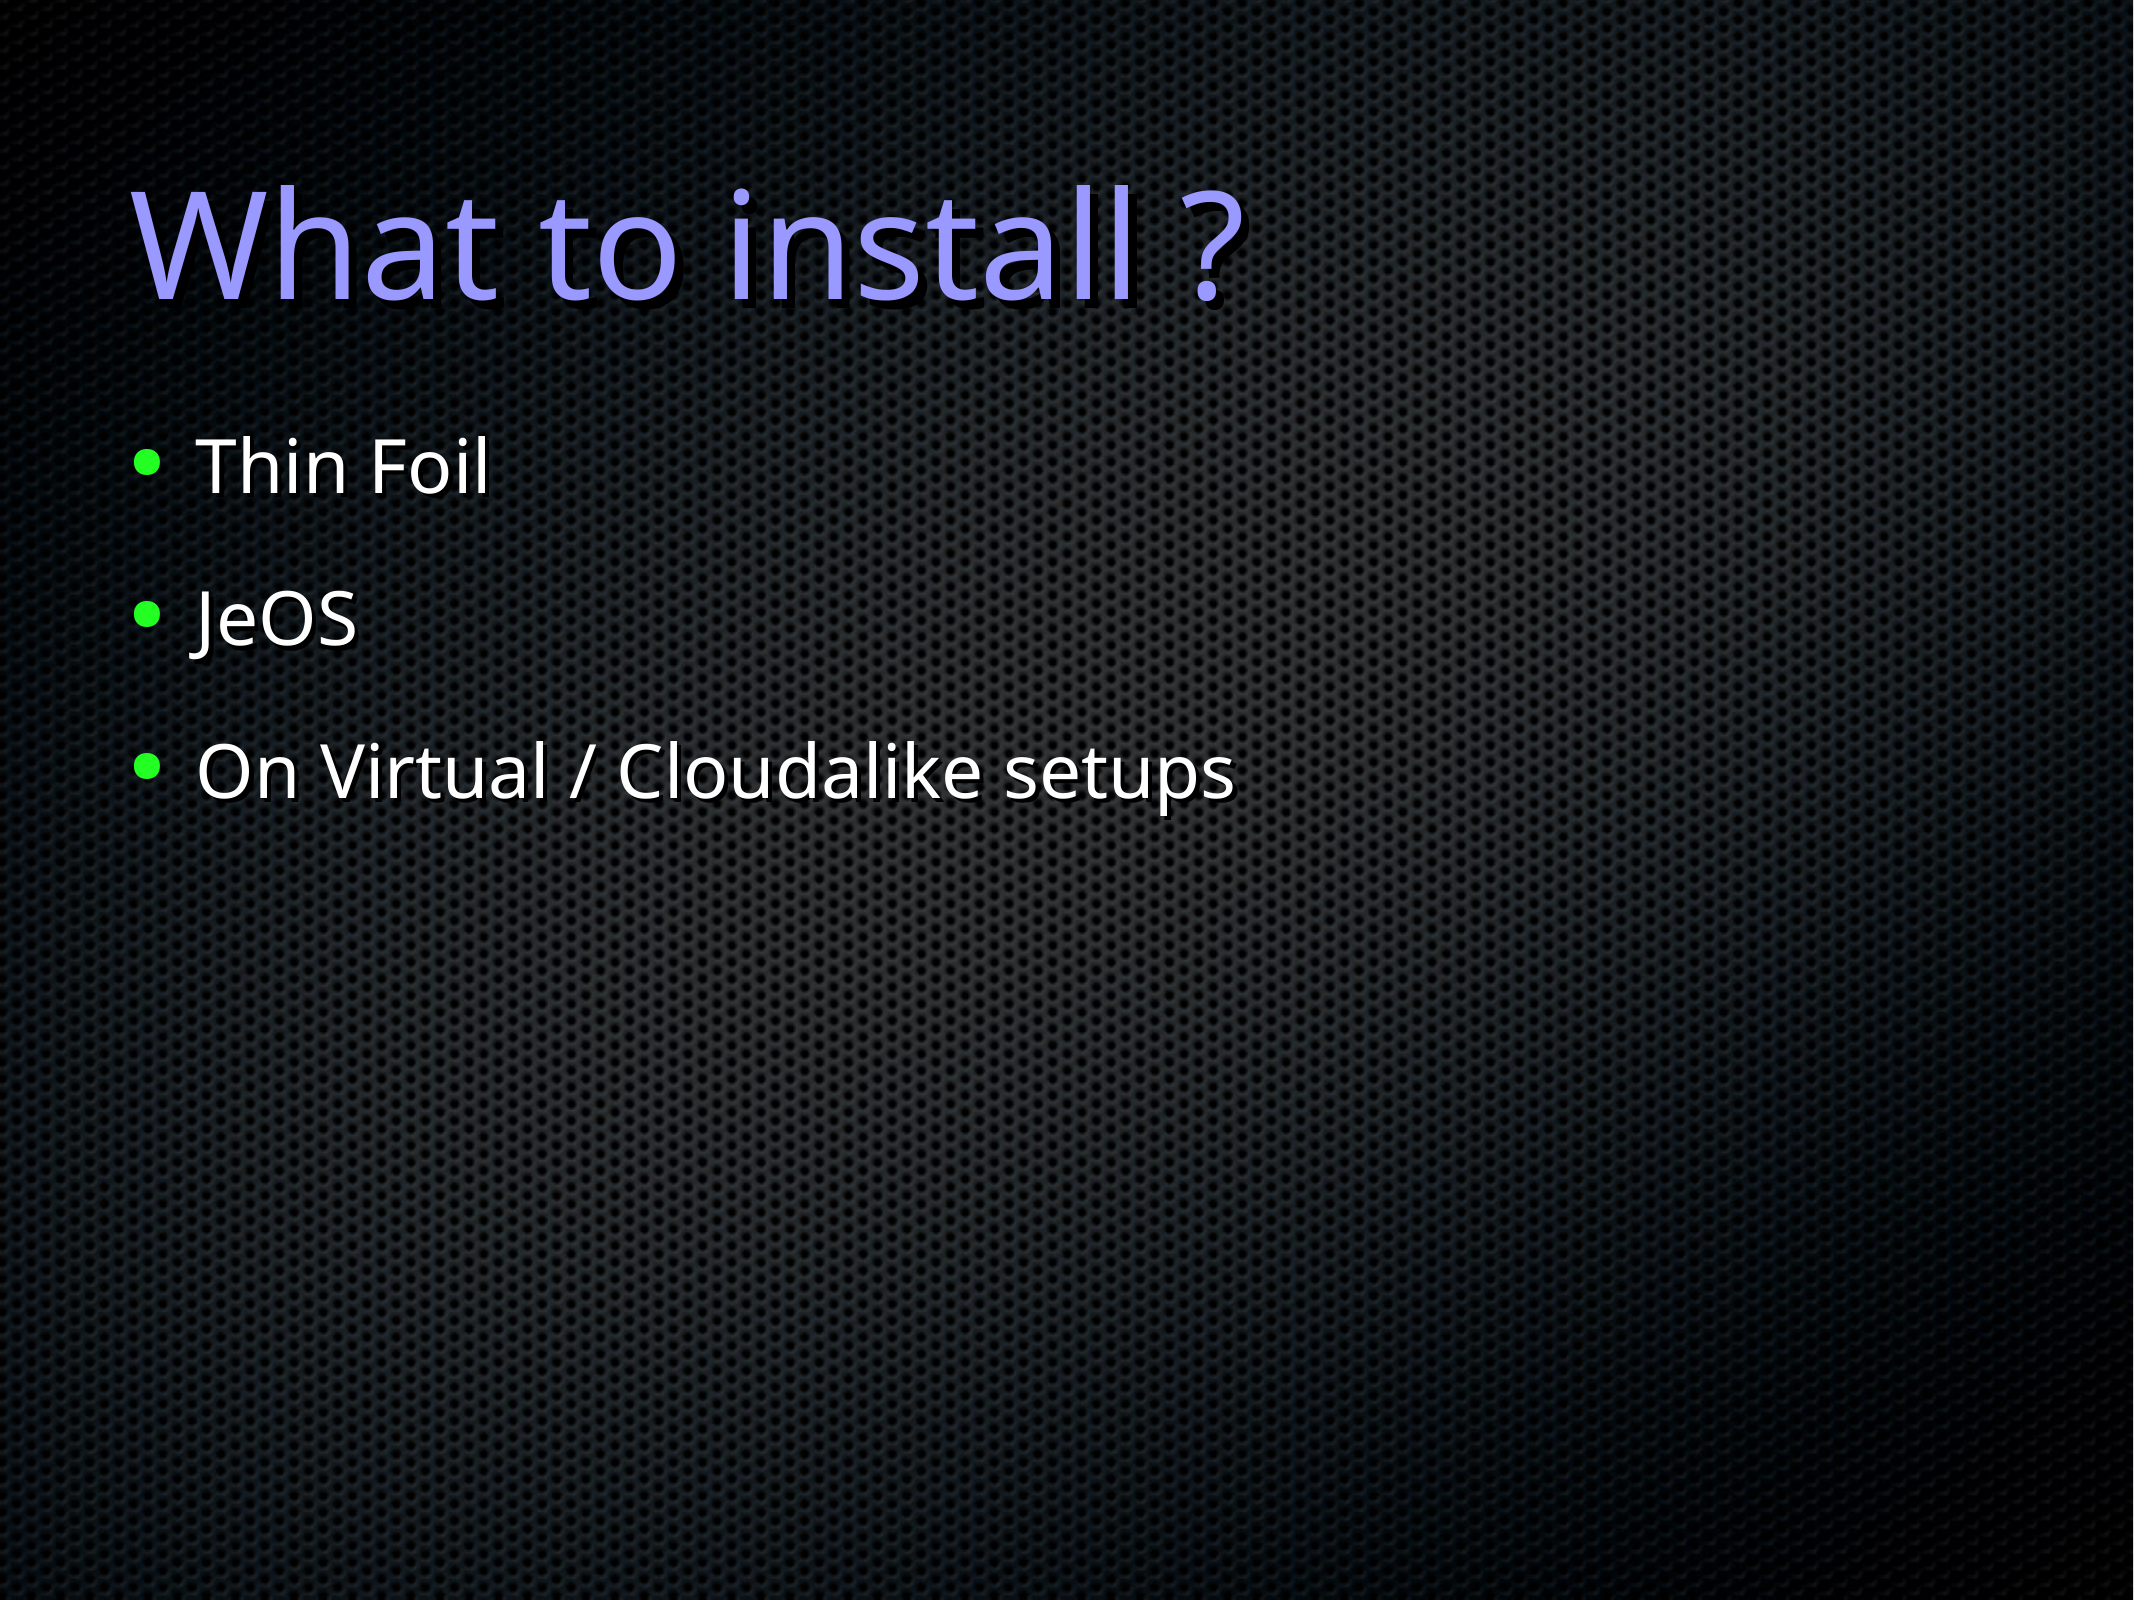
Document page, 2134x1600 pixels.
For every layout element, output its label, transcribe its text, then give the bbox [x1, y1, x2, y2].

picture [0, 0, 2134, 1600]
list Thin Foil JeOS On Virtual / Cloudalike setups [129, 413, 2005, 1522]
title What to install ? [129, 49, 2005, 413]
